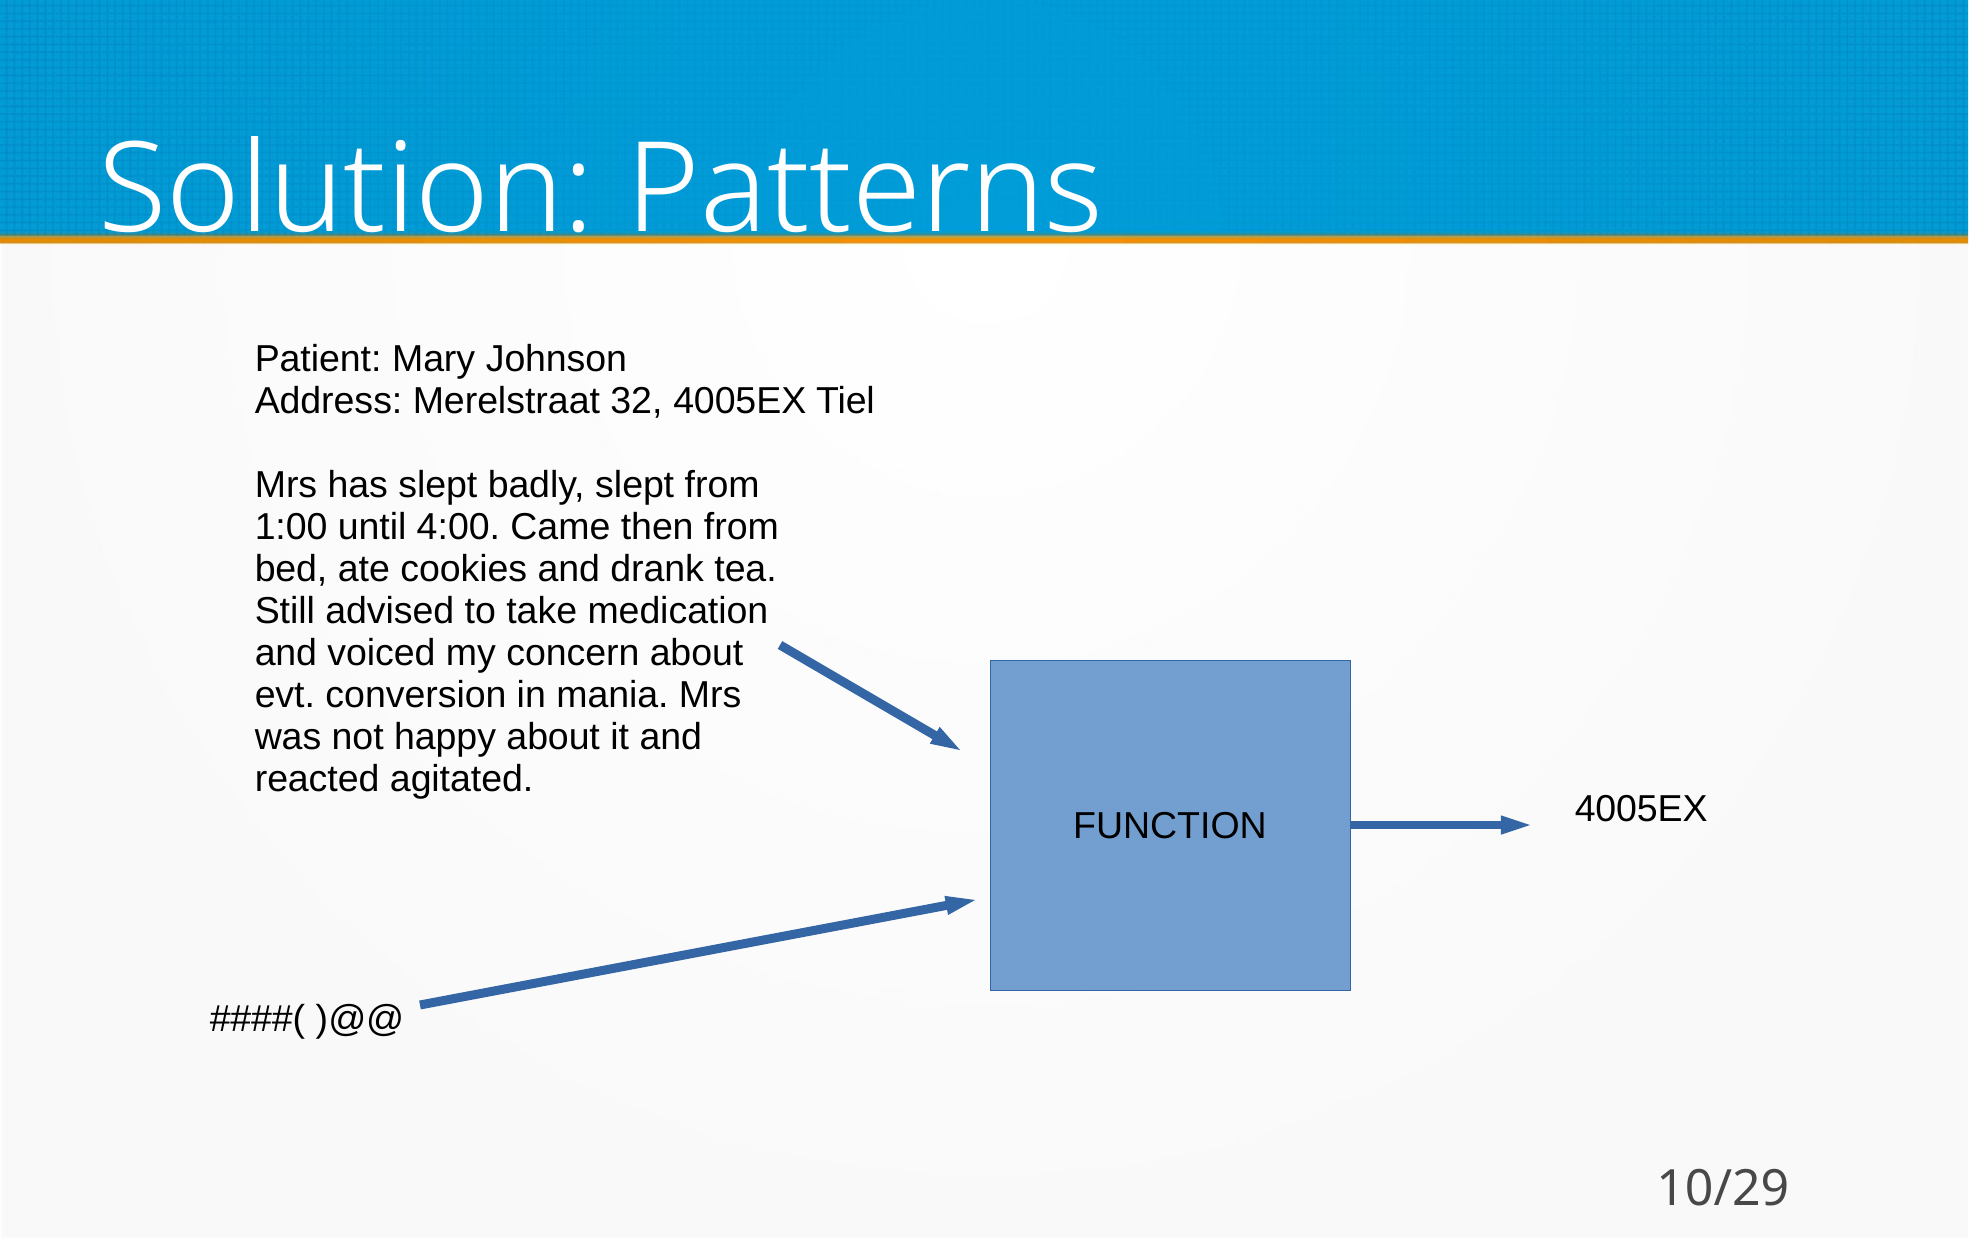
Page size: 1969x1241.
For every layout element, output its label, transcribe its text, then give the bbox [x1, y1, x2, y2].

picture [0, 233, 1969, 1241]
text_box FUNCTION [990, 660, 1351, 991]
text_box 4005EX [1560, 780, 1786, 837]
text_box Patient: Mary Johnson Address: Merelstraat 32, 4005EX Tiel Mrs has slept badly, slept from 1:00 until 4:00. Came then from bed, ate cookies and drank tea. Still advised to take medication and voiced my concern about evt. conversion in mania. Mrs was not happy about it and reacted agitated. [240, 330, 991, 807]
text_box ####( )@@ [195, 990, 751, 1047]
title Solution: Patterns [98, 49, 1870, 257]
